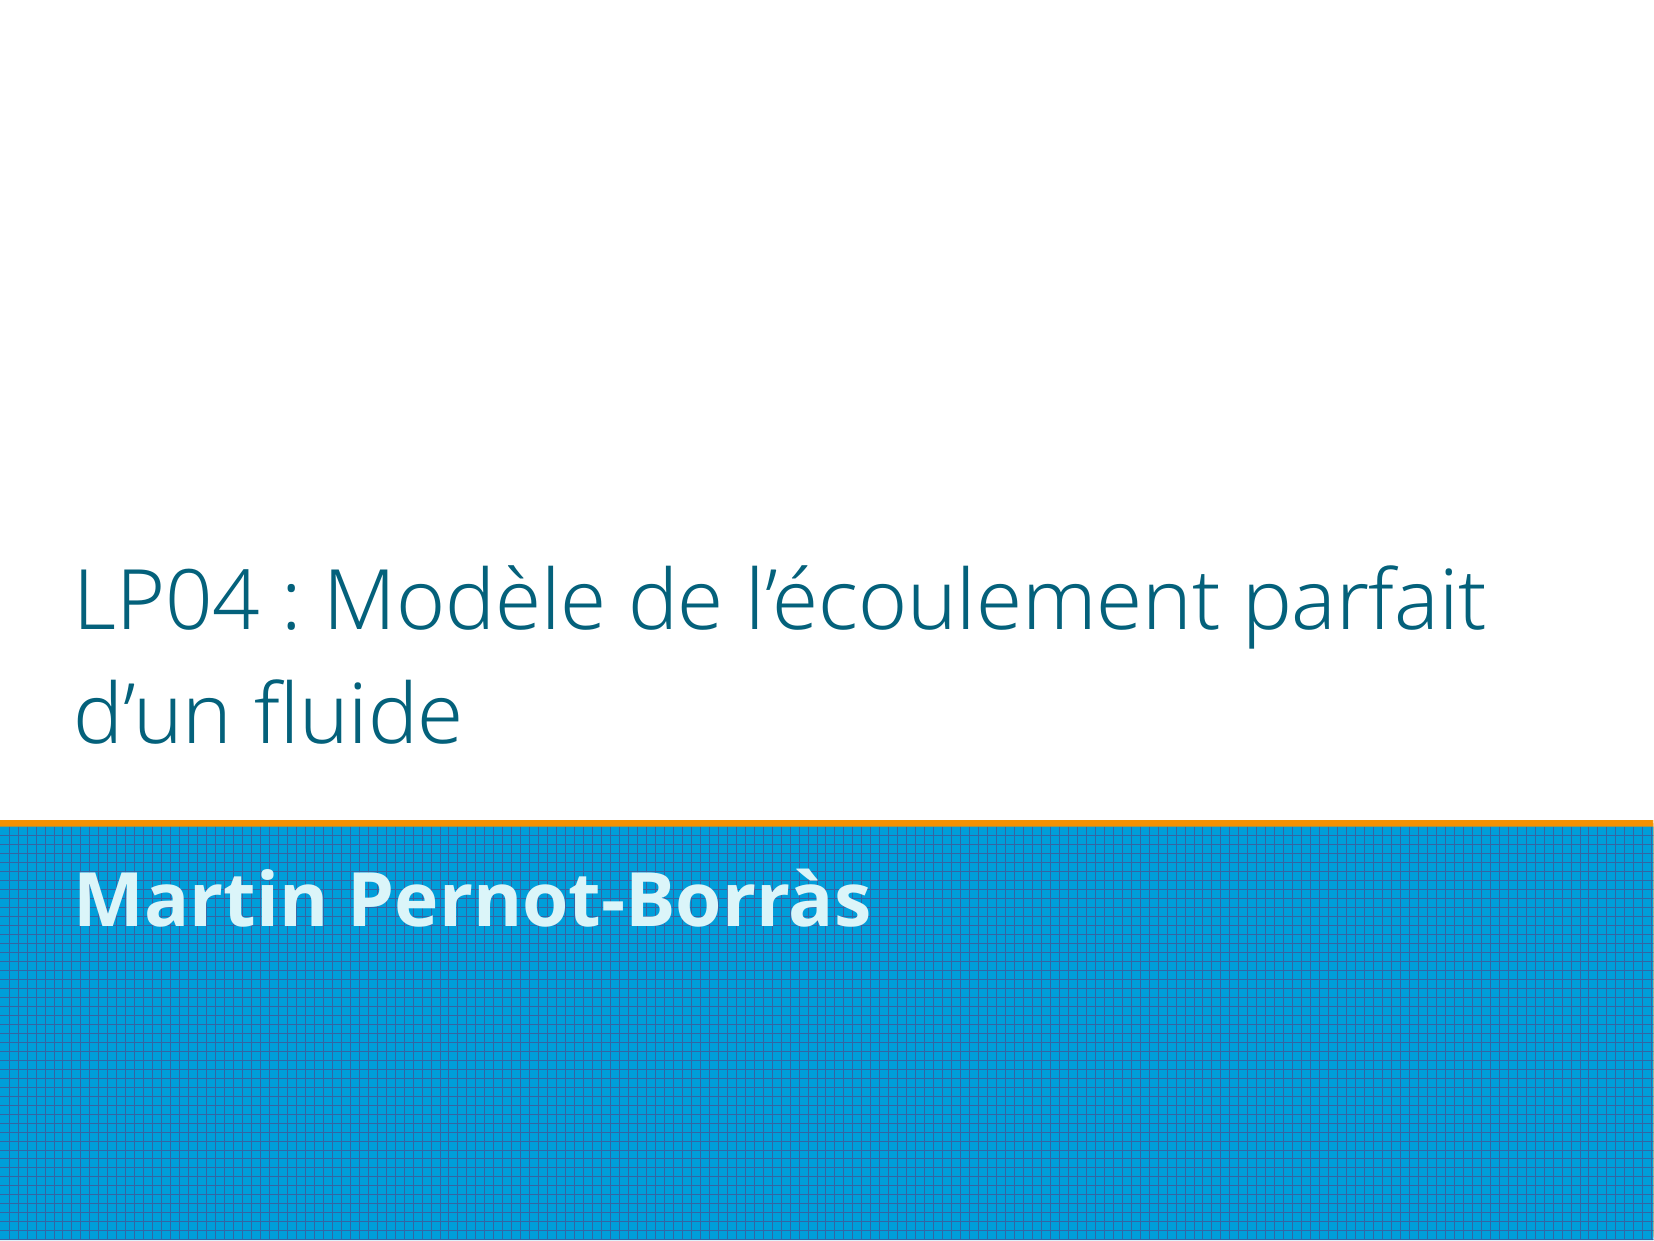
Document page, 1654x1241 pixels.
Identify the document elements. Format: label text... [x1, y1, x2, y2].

title LP04 : Modèle de l’écoulement parfait d’un fluide [73, 59, 1551, 768]
subtitle Martin Pernot-Borràs [73, 846, 1551, 1103]
